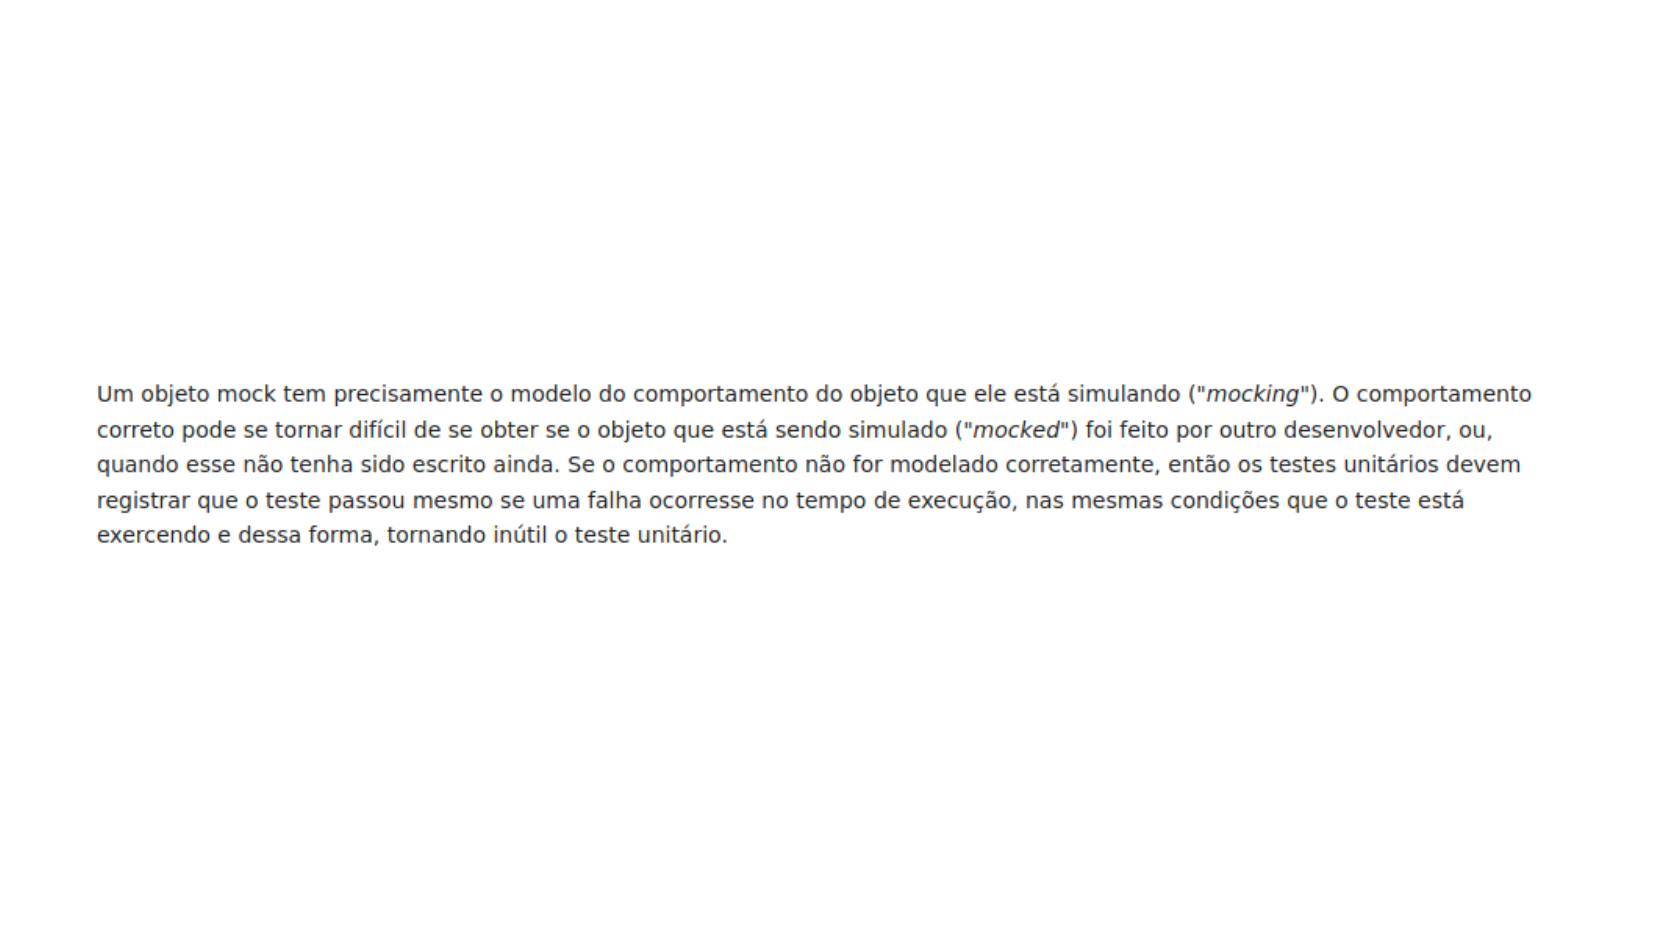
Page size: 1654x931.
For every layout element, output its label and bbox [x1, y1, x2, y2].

picture [86, 369, 1579, 568]
